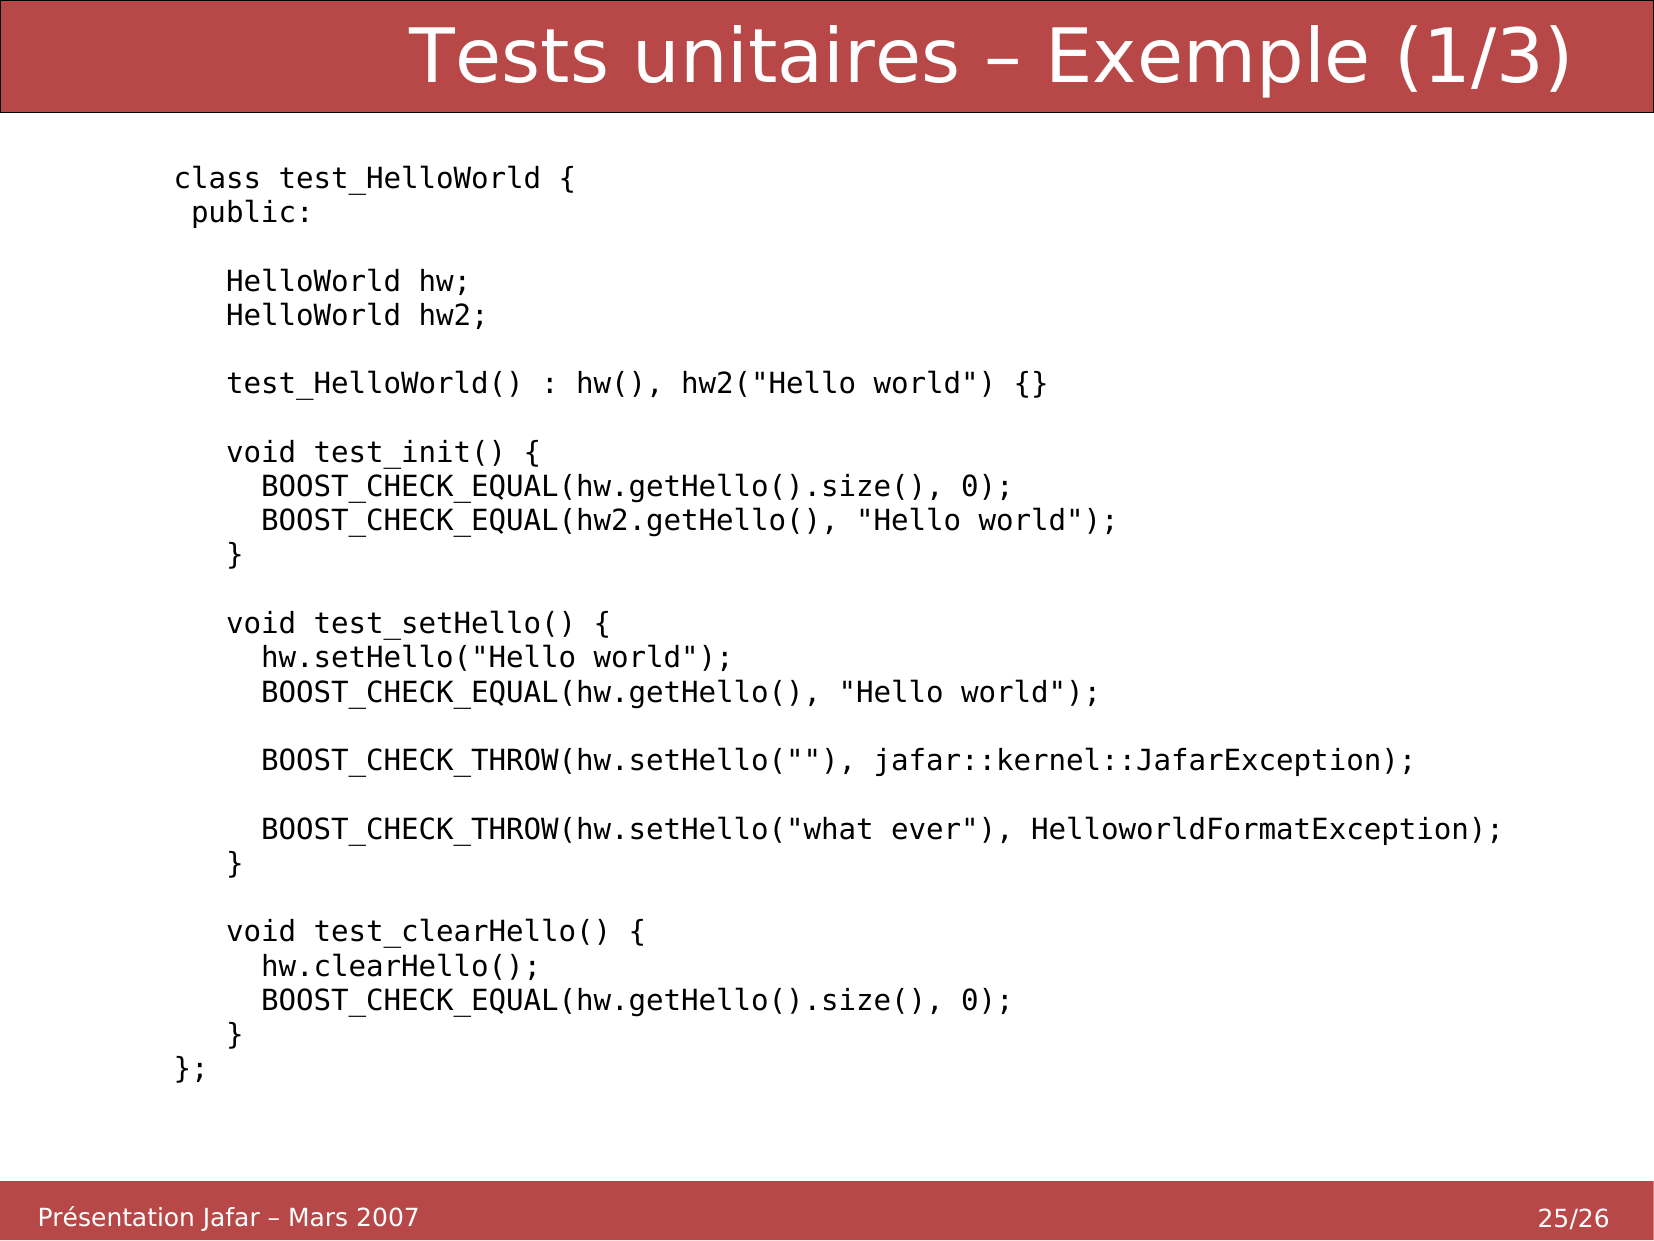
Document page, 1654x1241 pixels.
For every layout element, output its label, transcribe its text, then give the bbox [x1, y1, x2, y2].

title Tests unitaires – Exemple (1/3) [0, 0, 1654, 113]
text_box class test_HelloWorld { public: HelloWorld hw; HelloWorld hw2; test_HelloWorld() : hw(), hw2("Hello world") {} void test_init() { BOOST_CHECK_EQUAL(hw.getHello().size(), 0); BOOST_CHECK_EQUAL(hw2.getHello(), "Hello world"); } void test_setHello() { hw.setHello("Hello world"); BOOST_CHECK_EQUAL(hw.getHello(), "Hello world"); BOOST_CHECK_THROW(hw.setHello(""), jafar::kernel::JafarException); BOOST_CHECK_THROW(hw.setHello("what ever"), HelloworldFormatException); } void test_clearHello() { hw.clearHello(); BOOST_CHECK_EQUAL(hw.getHello().size(), 0); } }; [173, 159, 1504, 1088]
